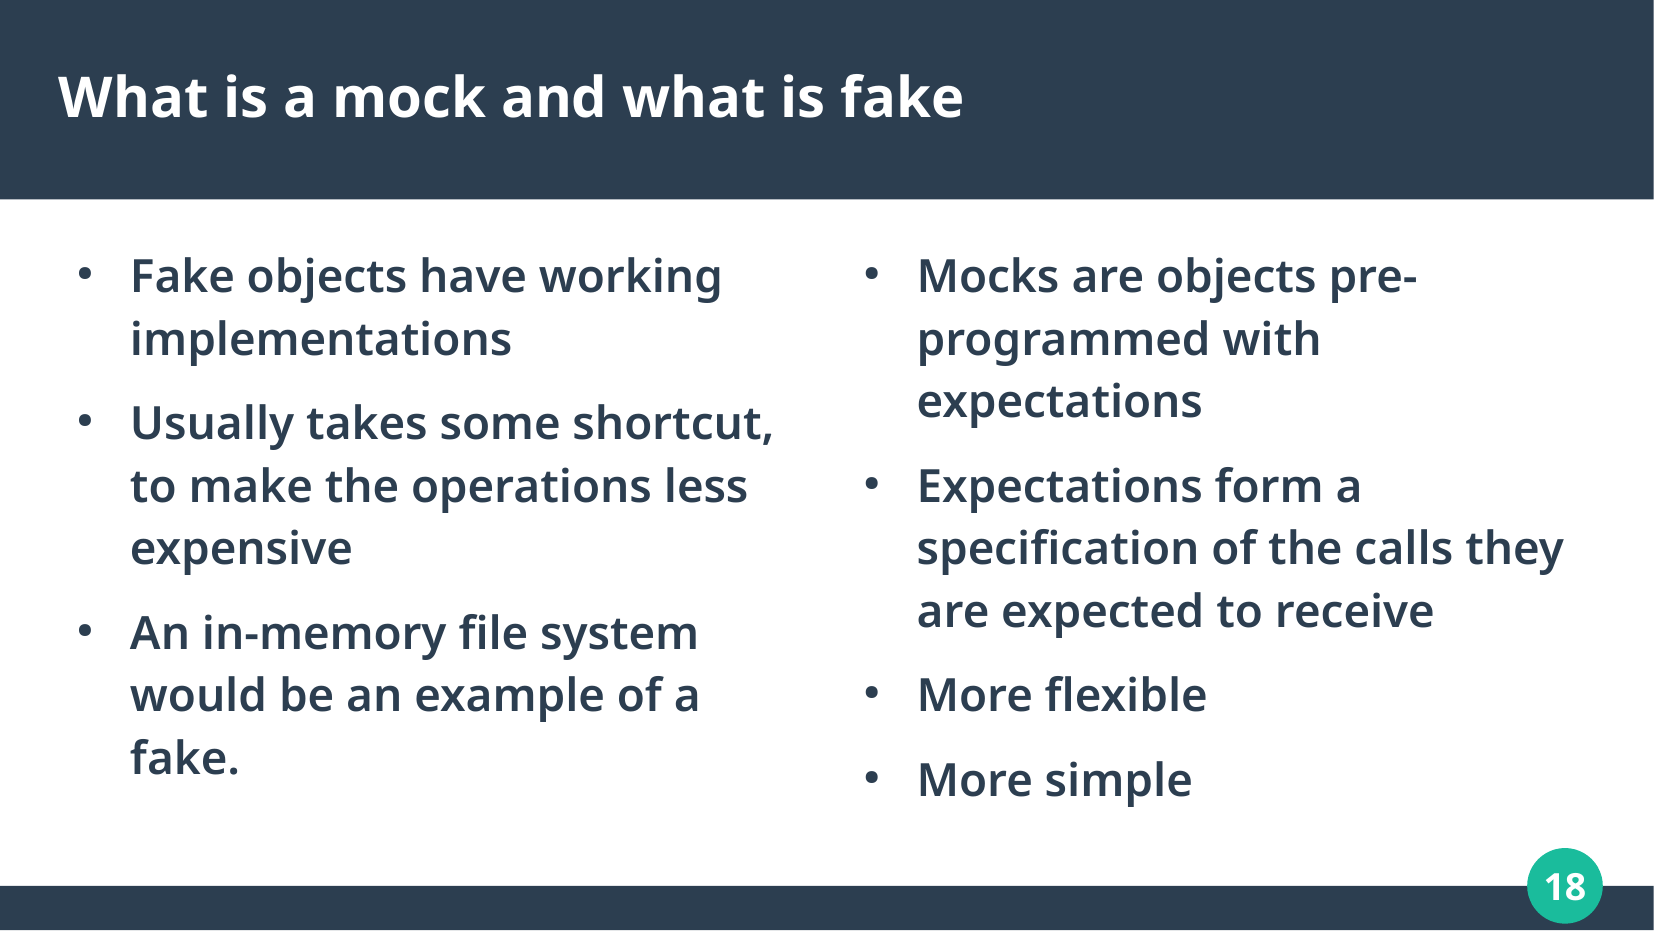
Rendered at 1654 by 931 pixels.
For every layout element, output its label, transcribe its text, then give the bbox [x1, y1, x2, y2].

list Mocks are objects pre-programmed with expectations Expectations form a specification of the calls they are expected to receive More flexible More simple [845, 243, 1596, 864]
title What is a mock and what is fake [59, 37, 1595, 155]
list Fake objects have working implementations Usually takes some shortcut, to make the operations less expensive An in-memory file system would be an example of a fake. [59, 243, 809, 864]
